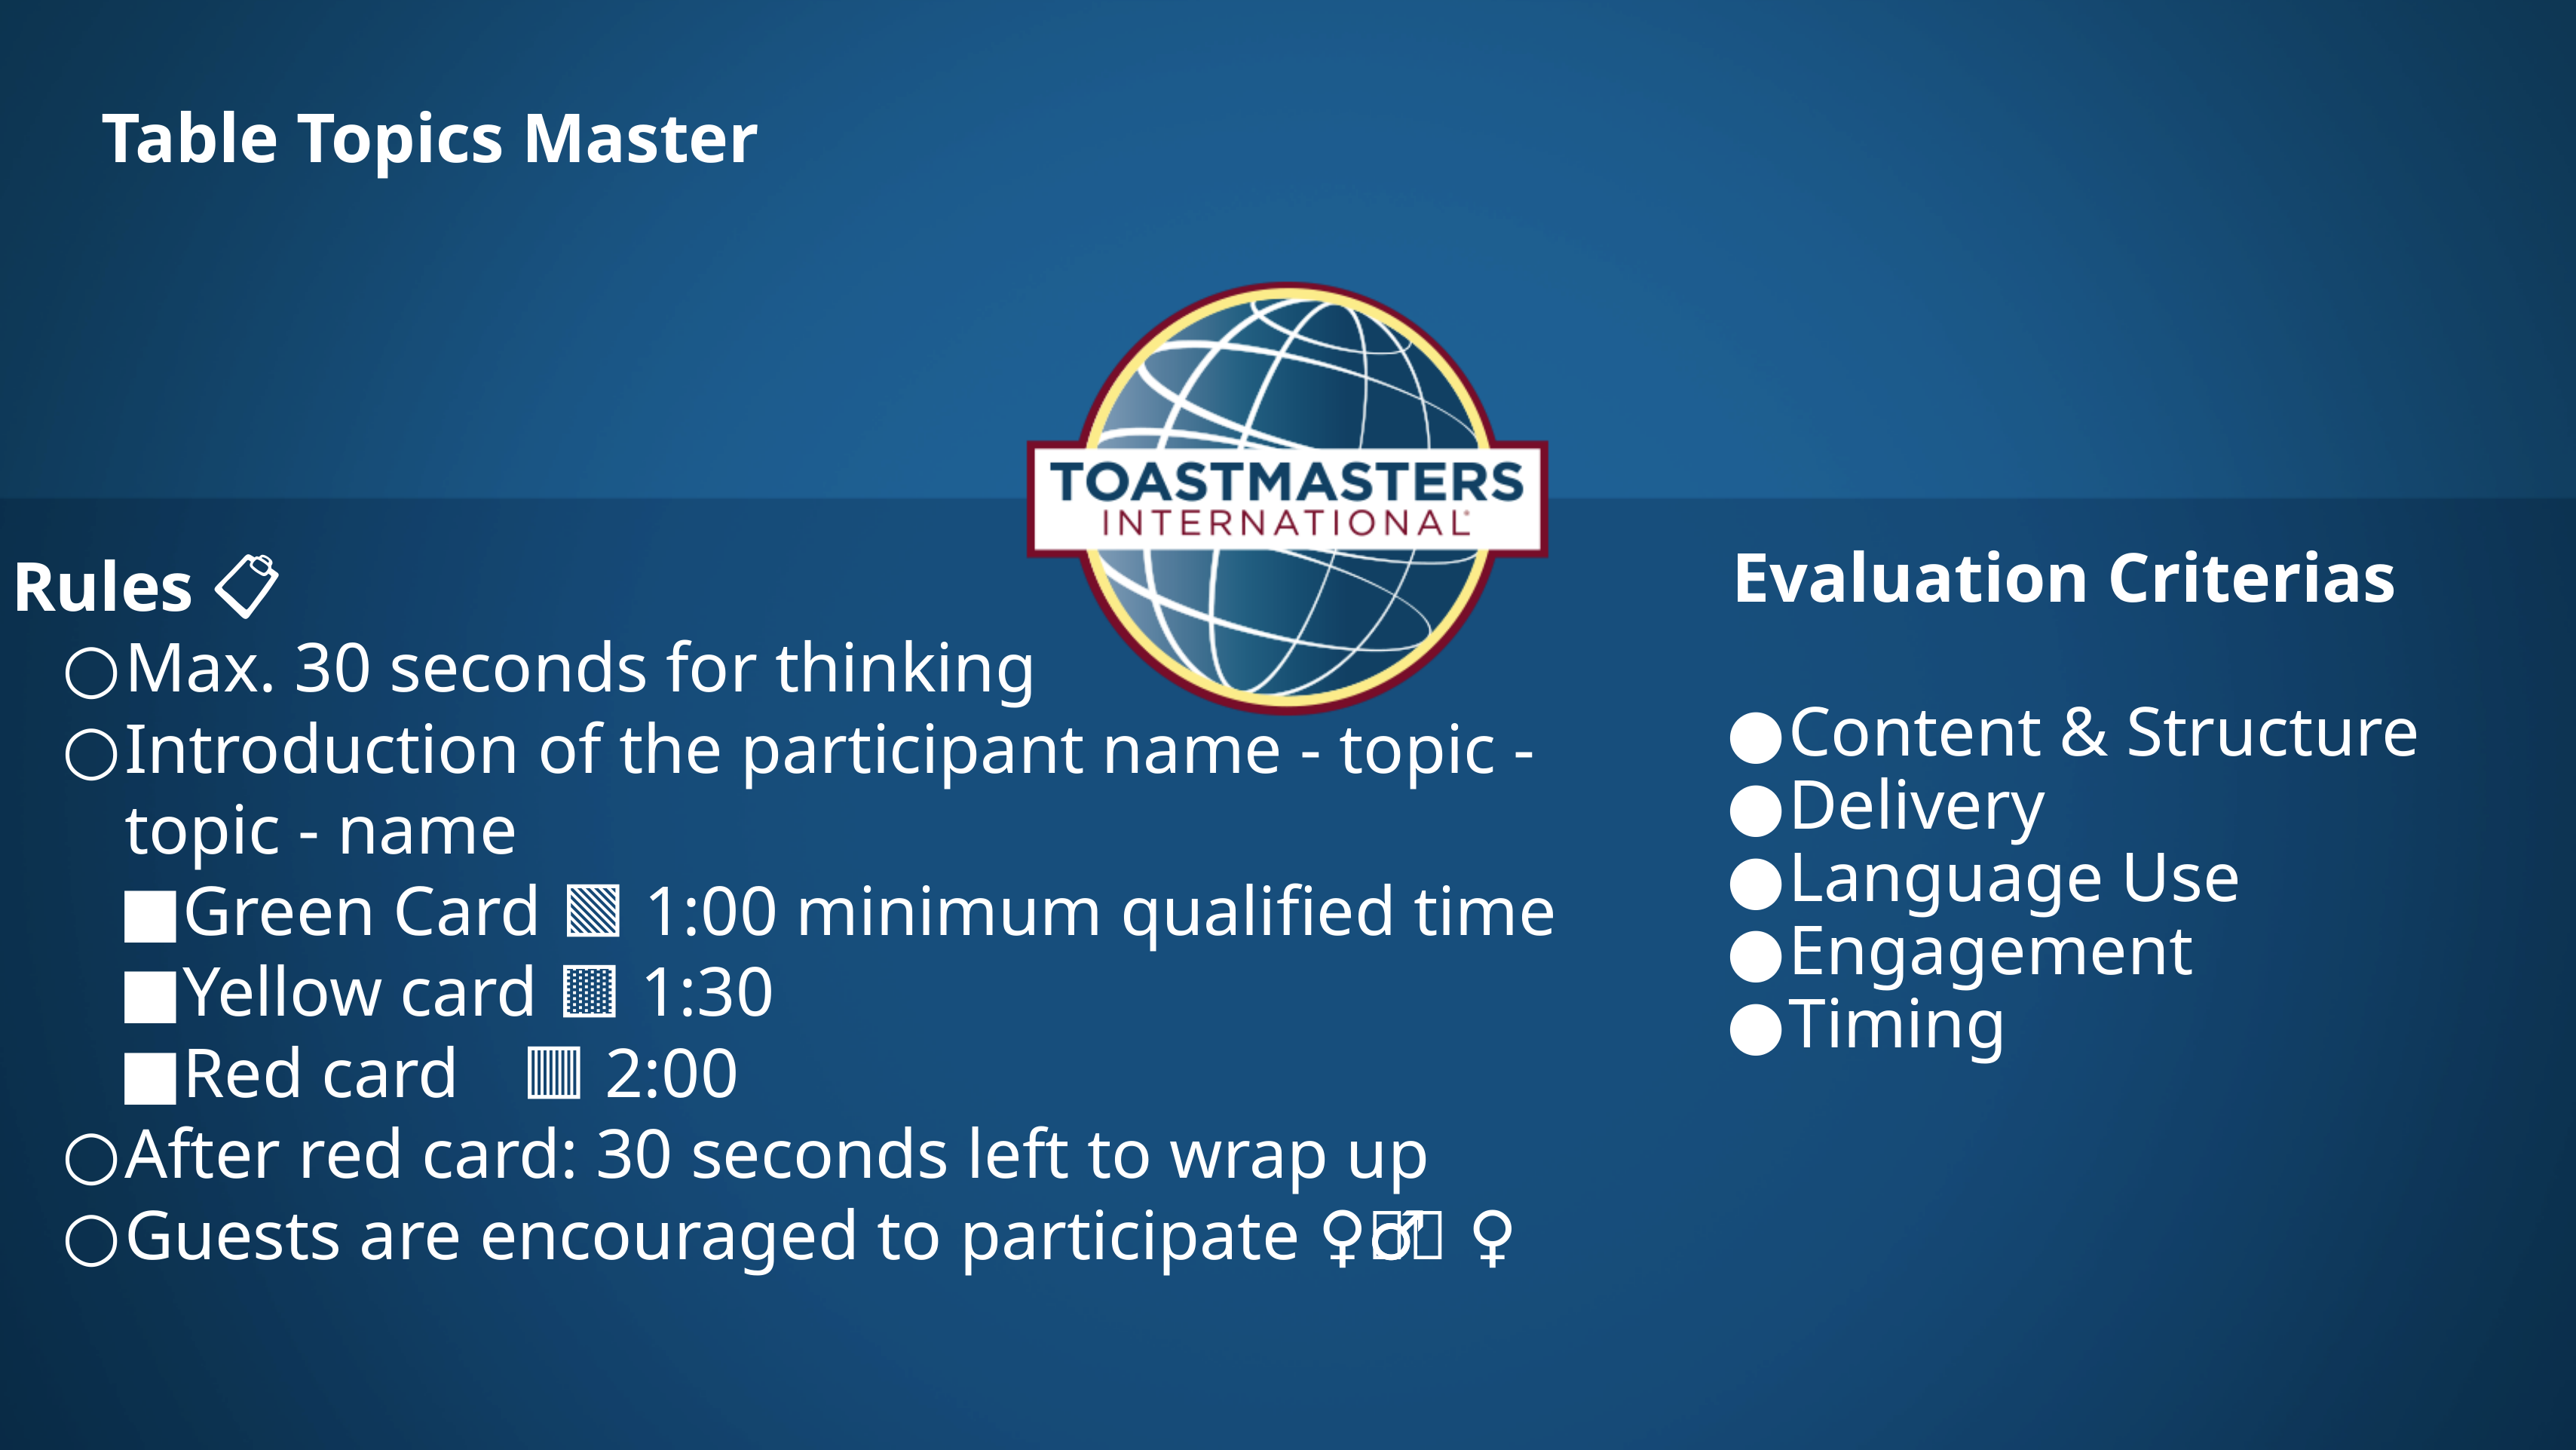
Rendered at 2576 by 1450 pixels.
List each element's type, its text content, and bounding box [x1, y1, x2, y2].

picture [0, 0, 2576, 1450]
text_box Table Topics Master [90, 57, 2519, 193]
text_box Evaluation Criterias Content & Structure Delivery Language Use Engagement Timing [1664, 538, 2497, 1068]
text_box Rules 📋 Max. 30 seconds for thinking Introduction of the participant name - topic - topic - name Green Card 🟩 1:00 minimum qualified time Yellow card 🟨 1:30 Red card 🟥 2:00 After red card: 30 seconds left to wrap up Guests are encouraged to participate 🙋‍♀️🙋‍♂️ [0, 538, 1629, 1279]
